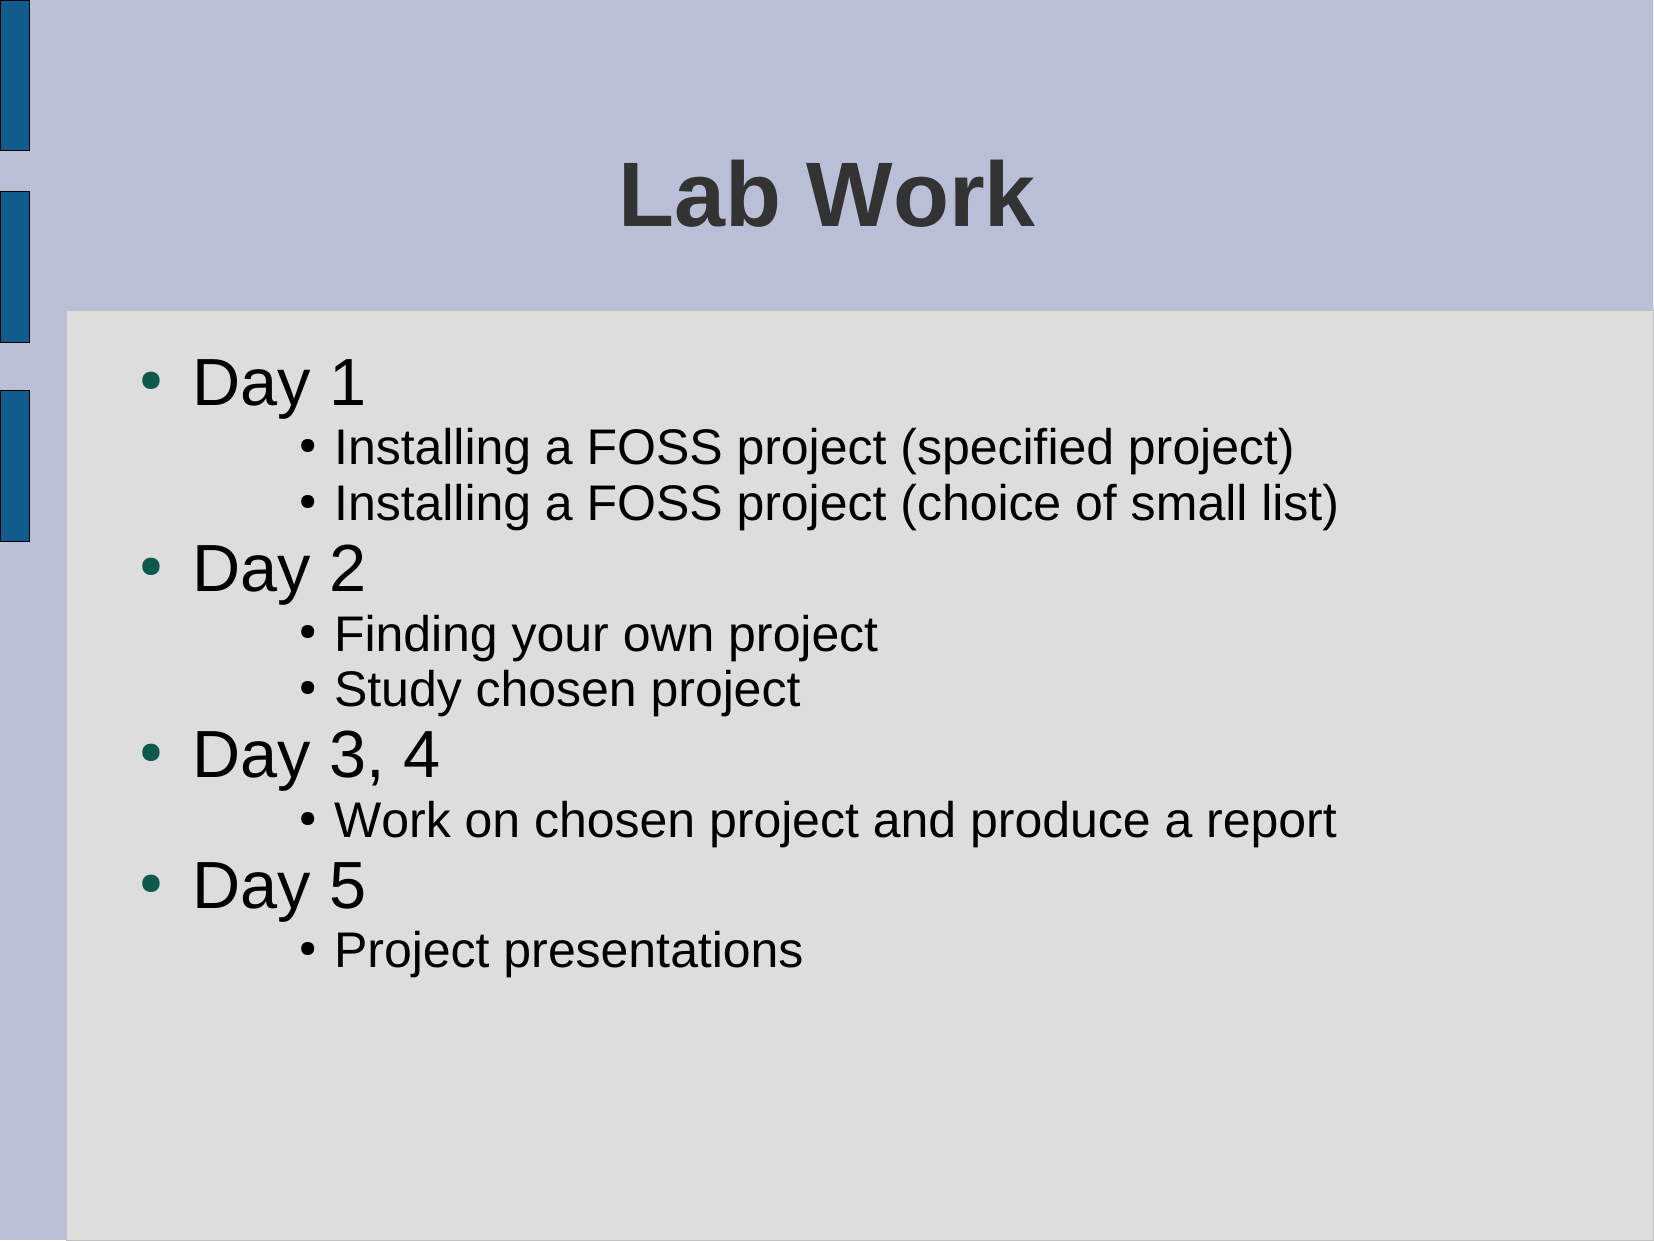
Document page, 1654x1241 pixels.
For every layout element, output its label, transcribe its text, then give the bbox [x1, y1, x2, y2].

title Lab Work [121, 98, 1534, 291]
list Day 1 Installing a FOSS project (specified project) Installing a FOSS project (choice of small list) Day 2 Finding your own project Study chosen project Day 3, 4 Work on chosen project and produce a report Day 5 Project presentations [121, 344, 1534, 1112]
